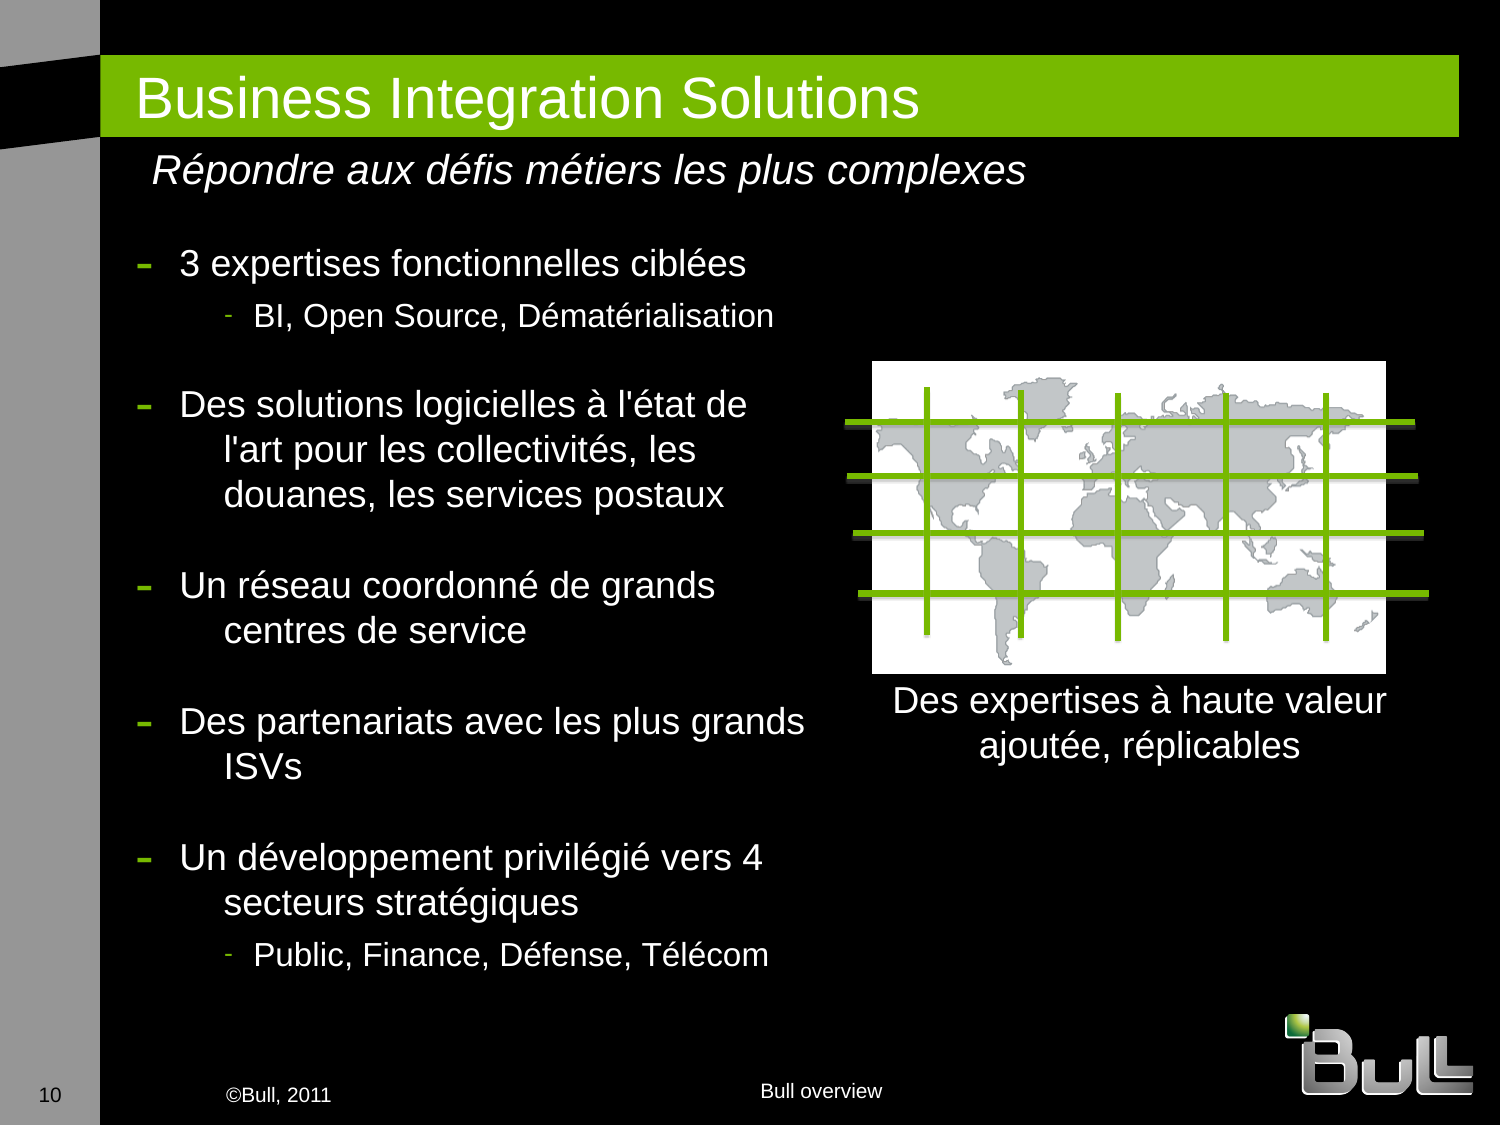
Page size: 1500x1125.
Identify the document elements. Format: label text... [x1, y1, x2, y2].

picture [872, 484, 923, 530]
picture [1230, 430, 1323, 473]
picture [1122, 430, 1223, 473]
picture [931, 541, 1017, 590]
picture [1024, 430, 1114, 473]
title Business Integration Solutions [135, 60, 1459, 143]
picture [1230, 541, 1323, 590]
picture [872, 601, 1386, 669]
picture [872, 361, 1386, 419]
text_box Répondre aux défis métiers les plus complexes [137, 137, 1042, 202]
picture [1230, 484, 1323, 530]
picture [1122, 541, 1223, 590]
picture [1330, 430, 1386, 473]
picture [1024, 484, 1114, 530]
picture [1285, 1014, 1474, 1095]
picture [1330, 541, 1386, 590]
picture [872, 541, 923, 590]
picture [872, 430, 923, 473]
text_box Des expertises à haute valeur ajoutée, réplicables [868, 669, 1411, 774]
picture [931, 484, 1017, 530]
picture [1024, 541, 1114, 590]
list 3 expertises fonctionnelles ciblées BI, Open Source, Dématérialisation Des solutions logicielles à l'état de l'art pour les collectivités, les douanes, les services postaux Un réseau coordonné de grands centres de service Des partenariats avec les plus grands ISVs Un développement privilégié vers 4 secteurs stratégiques Public, Finance, Défense, Télécom [120, 231, 821, 981]
picture [931, 430, 1017, 473]
picture [1122, 484, 1223, 530]
picture [1330, 484, 1386, 530]
